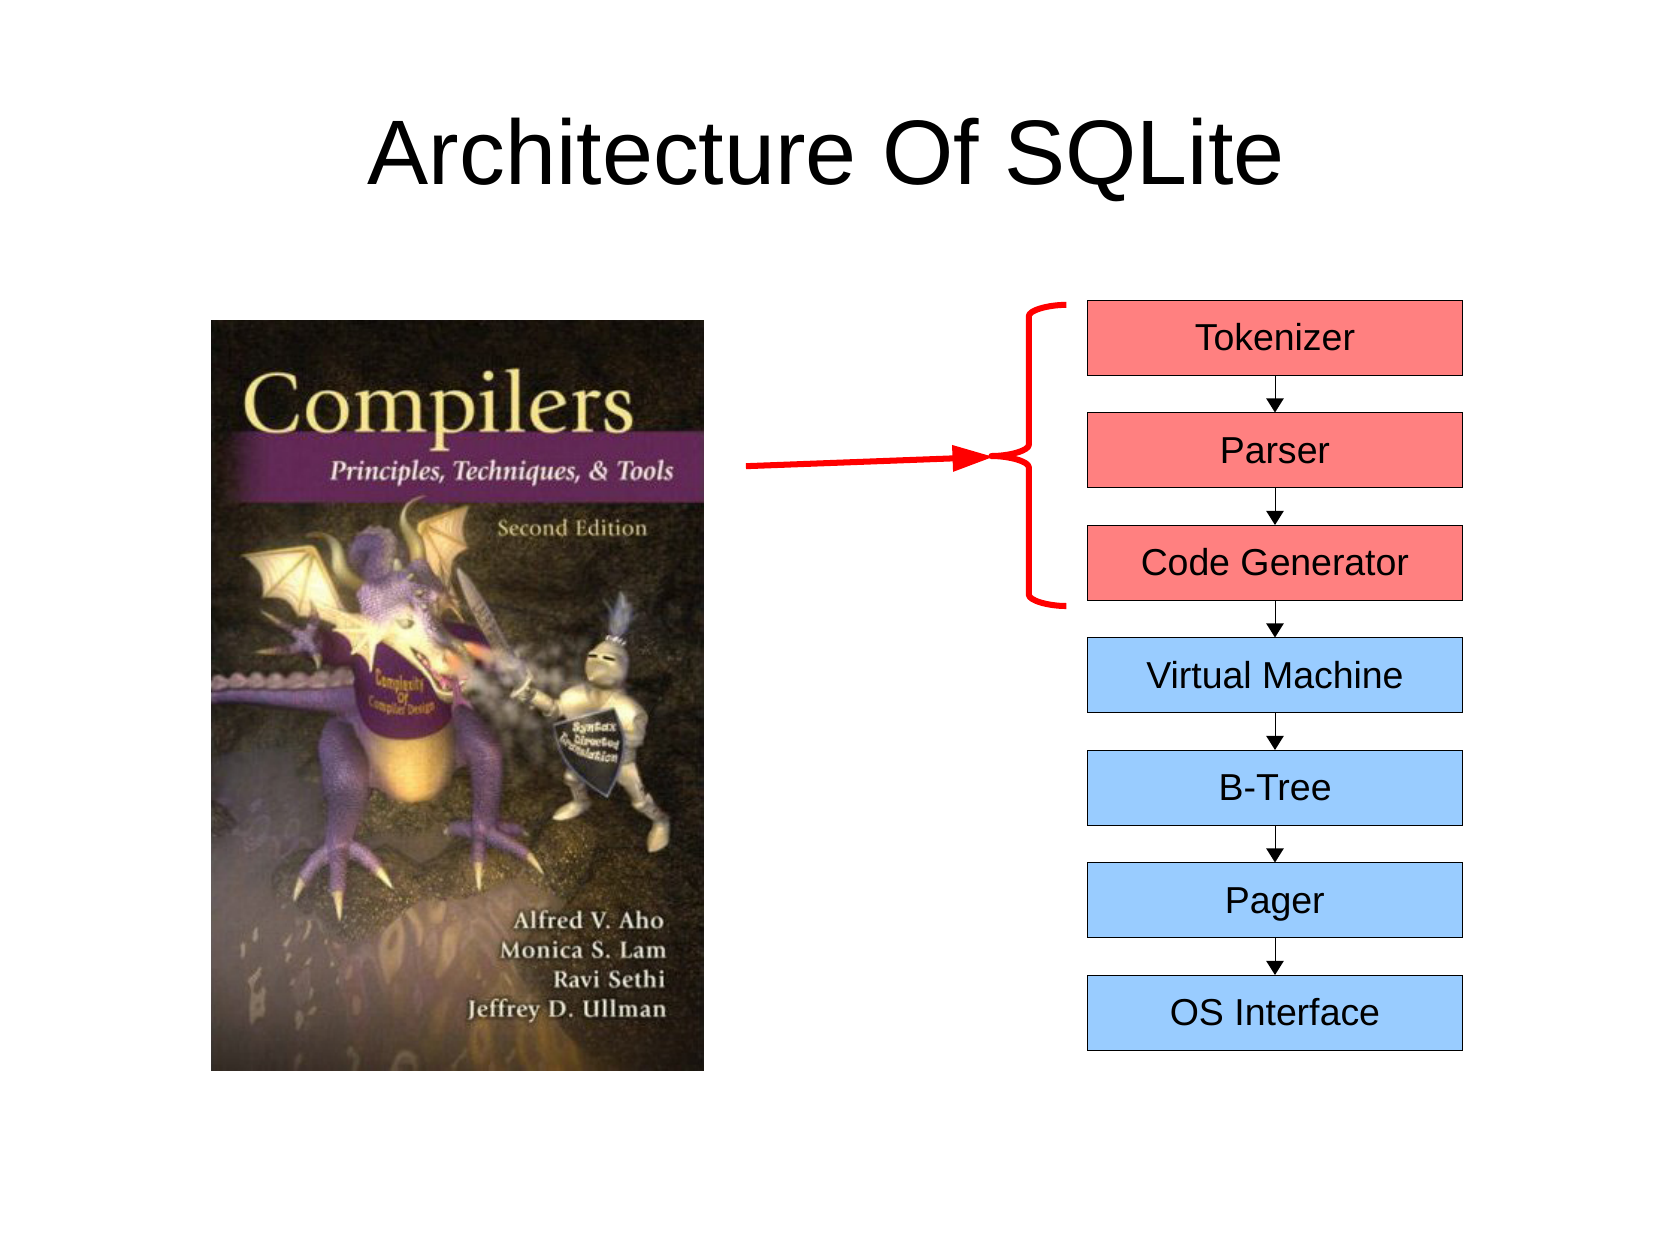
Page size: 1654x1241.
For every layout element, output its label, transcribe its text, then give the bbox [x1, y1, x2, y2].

picture [211, 320, 704, 1071]
text_box Pager [1087, 862, 1463, 938]
text_box Parser [1087, 412, 1463, 488]
text_box OS Interface [1087, 975, 1463, 1051]
text_box Code Generator [1087, 525, 1463, 601]
title Architecture Of SQLite [82, 56, 1571, 250]
text_box Tokenizer [1087, 300, 1463, 376]
text_box B-Tree [1087, 750, 1463, 826]
text_box Virtual Machine [1087, 637, 1463, 713]
